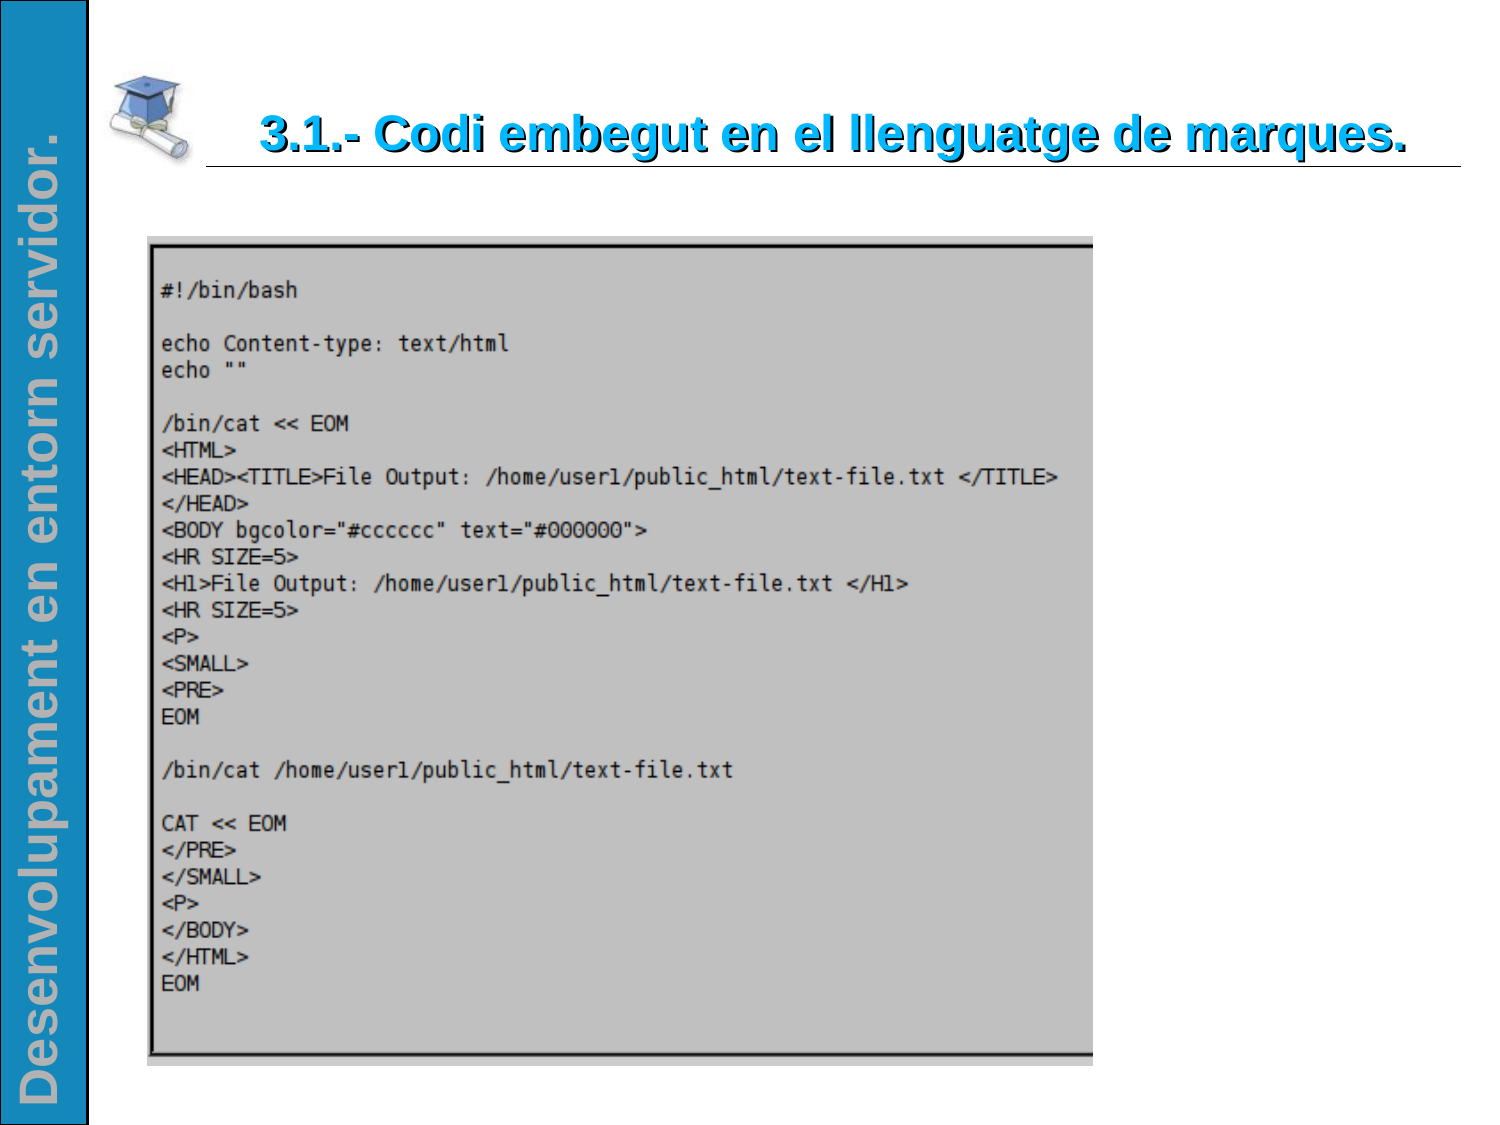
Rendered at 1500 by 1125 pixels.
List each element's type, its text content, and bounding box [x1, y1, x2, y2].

title 3.1.- Codi embegut en el llenguatge de marques. [206, 88, 1447, 178]
picture [93, 61, 206, 174]
picture [147, 236, 1093, 1066]
